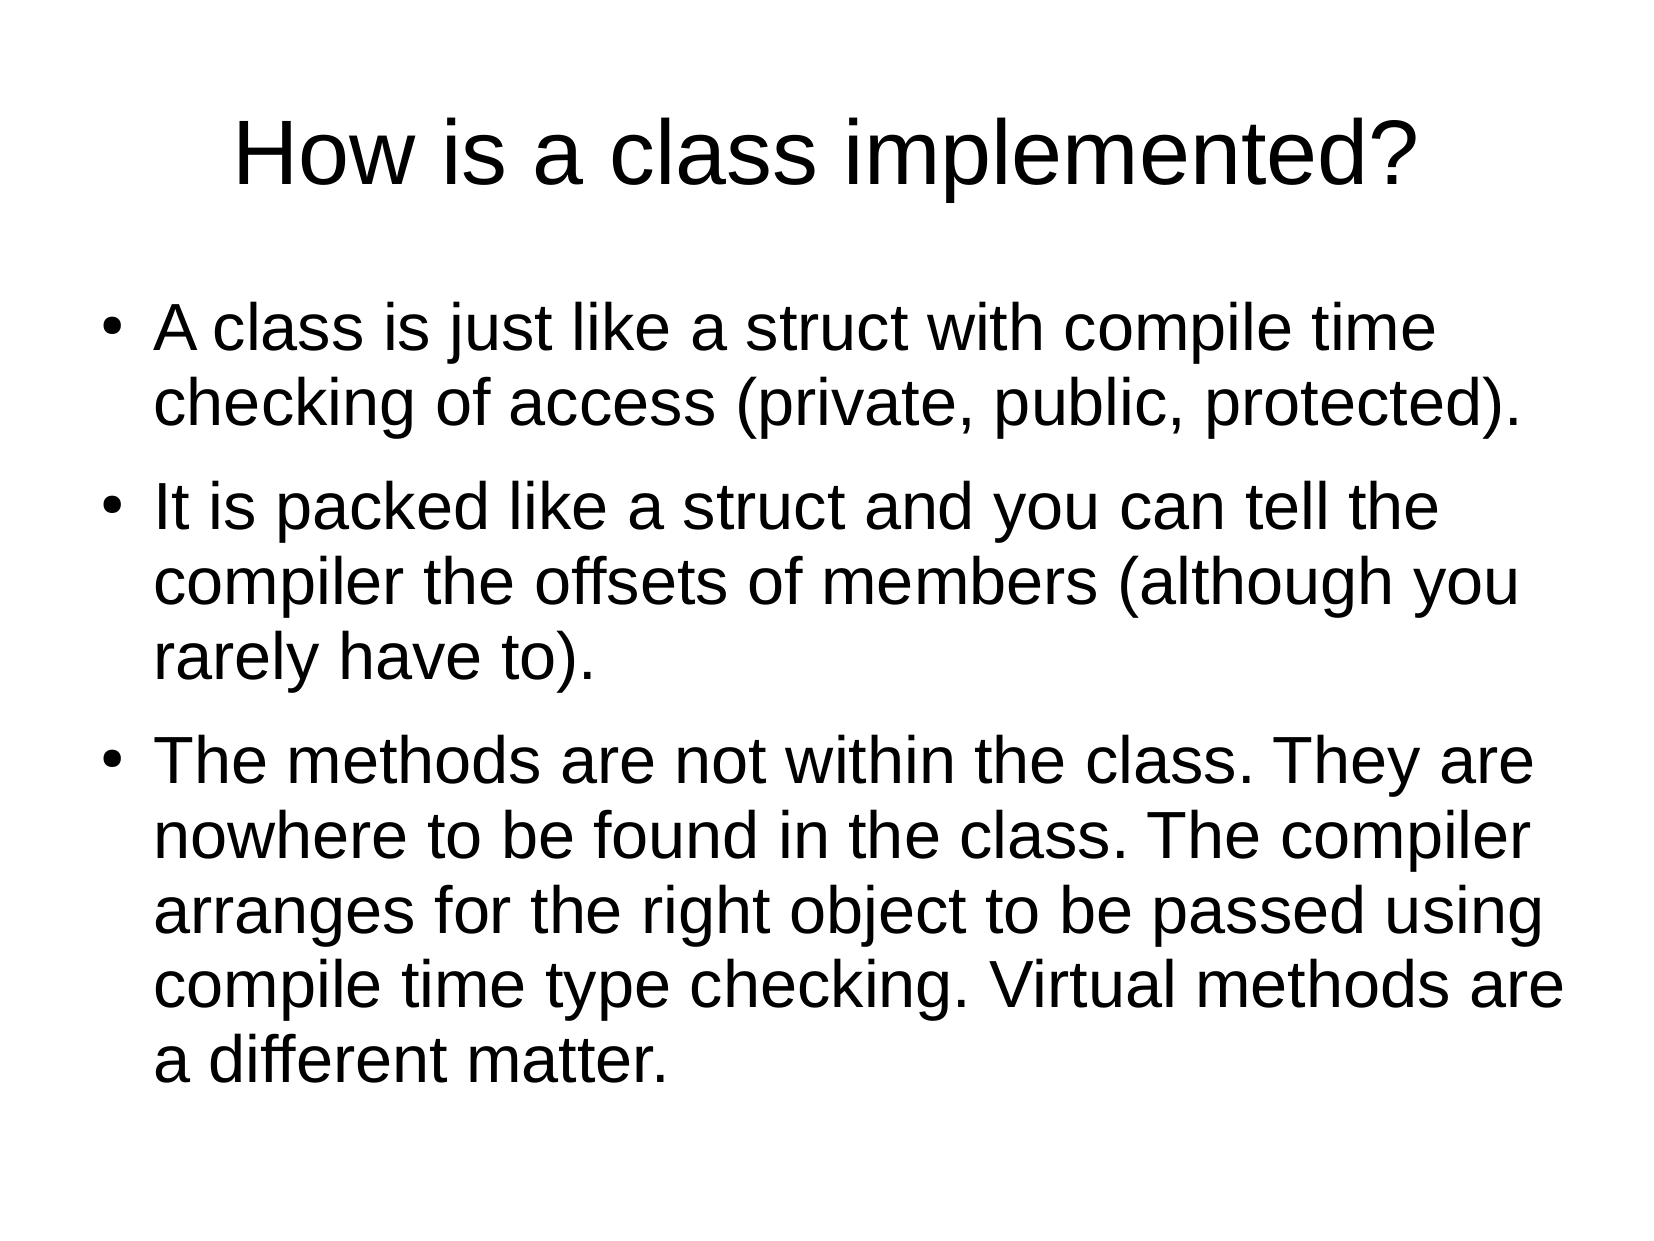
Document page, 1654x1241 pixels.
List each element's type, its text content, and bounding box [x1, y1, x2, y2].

list A class is just like a struct with compile time checking of access (private, public, protected). It is packed like a struct and you can tell the compiler the offsets of members (although you rarely have to). The methods are not within the class. They are nowhere to be found in the class. The compiler arranges for the right object to be passed using compile time type checking. Virtual methods are a different matter. [82, 290, 1571, 1109]
title How is a class implemented? [82, 49, 1571, 257]
